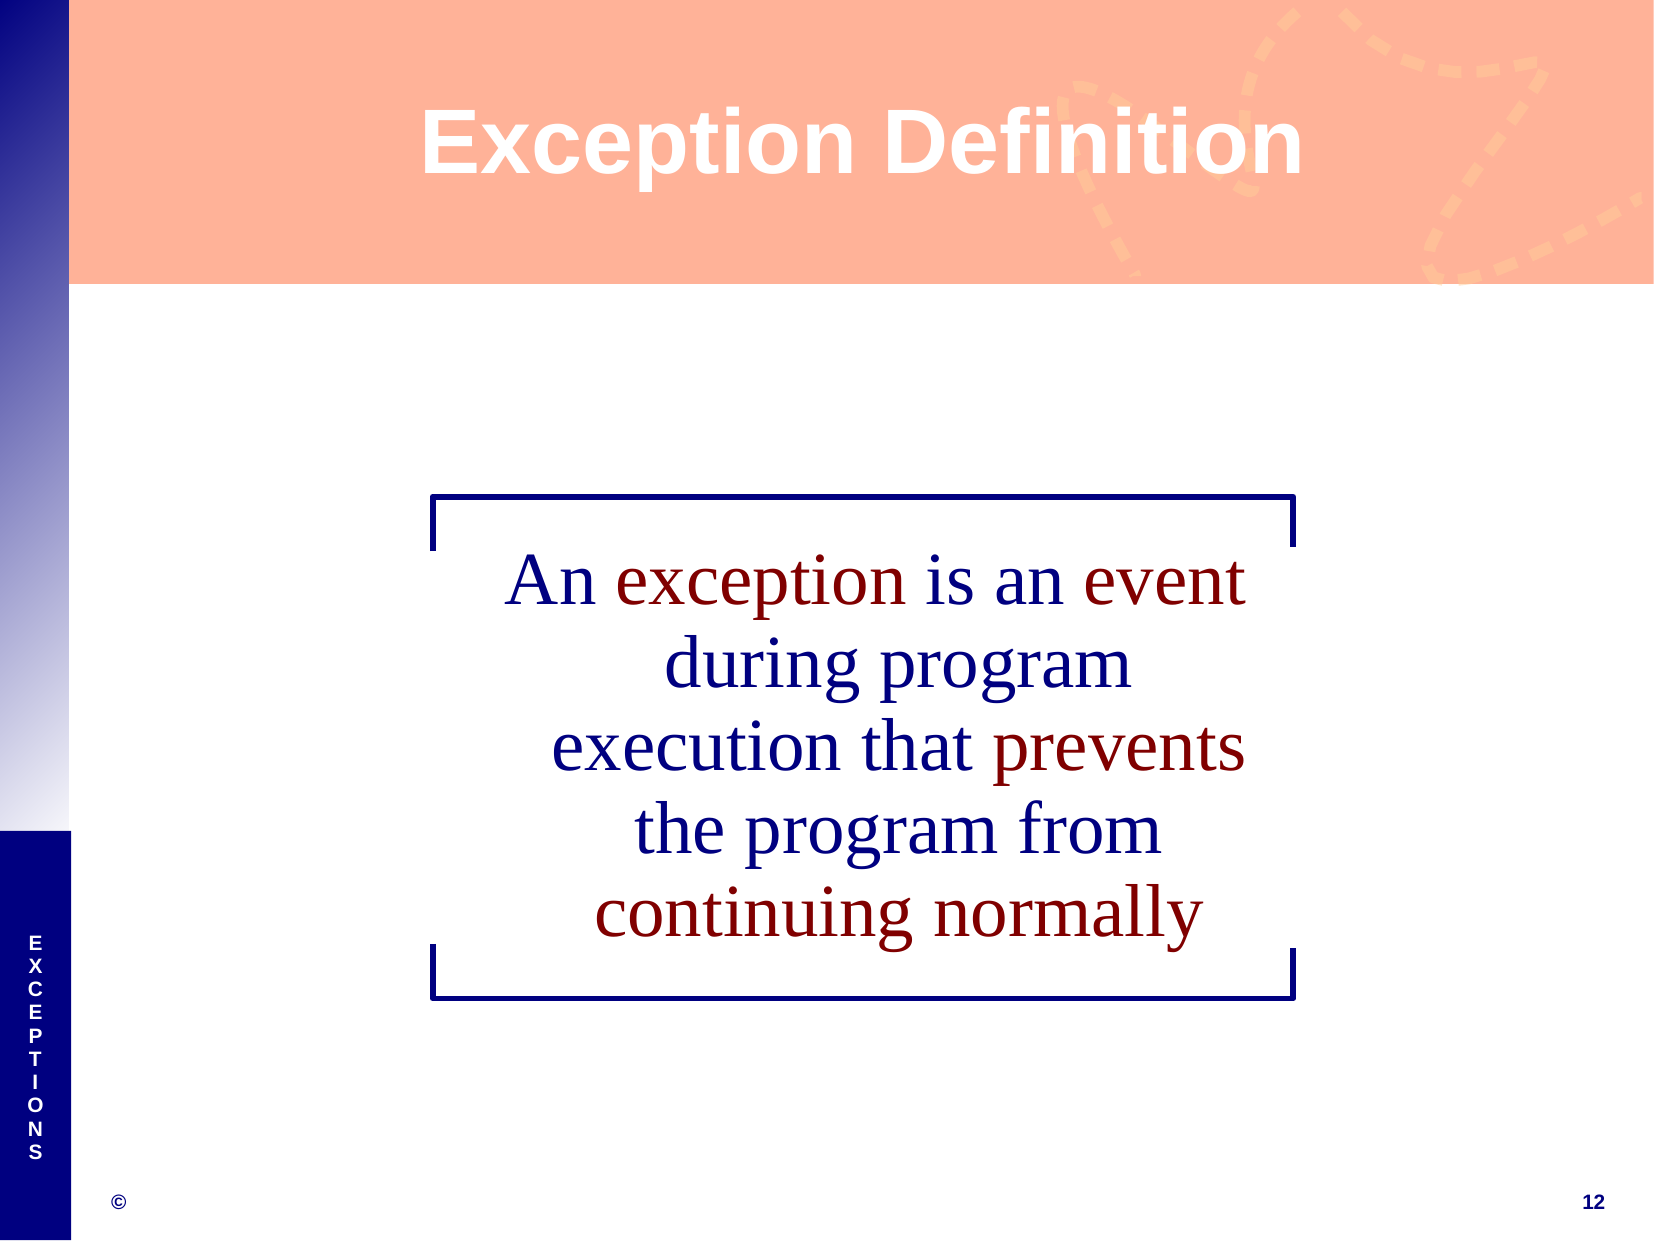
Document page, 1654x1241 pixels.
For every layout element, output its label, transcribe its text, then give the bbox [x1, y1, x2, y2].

title Exception Definition [72, 37, 1654, 246]
text_box E X C E P T I O N S [0, 830, 71, 1241]
text_box An exception is an event during program execution that prevents the program from continuing normally [448, 460, 1278, 1031]
